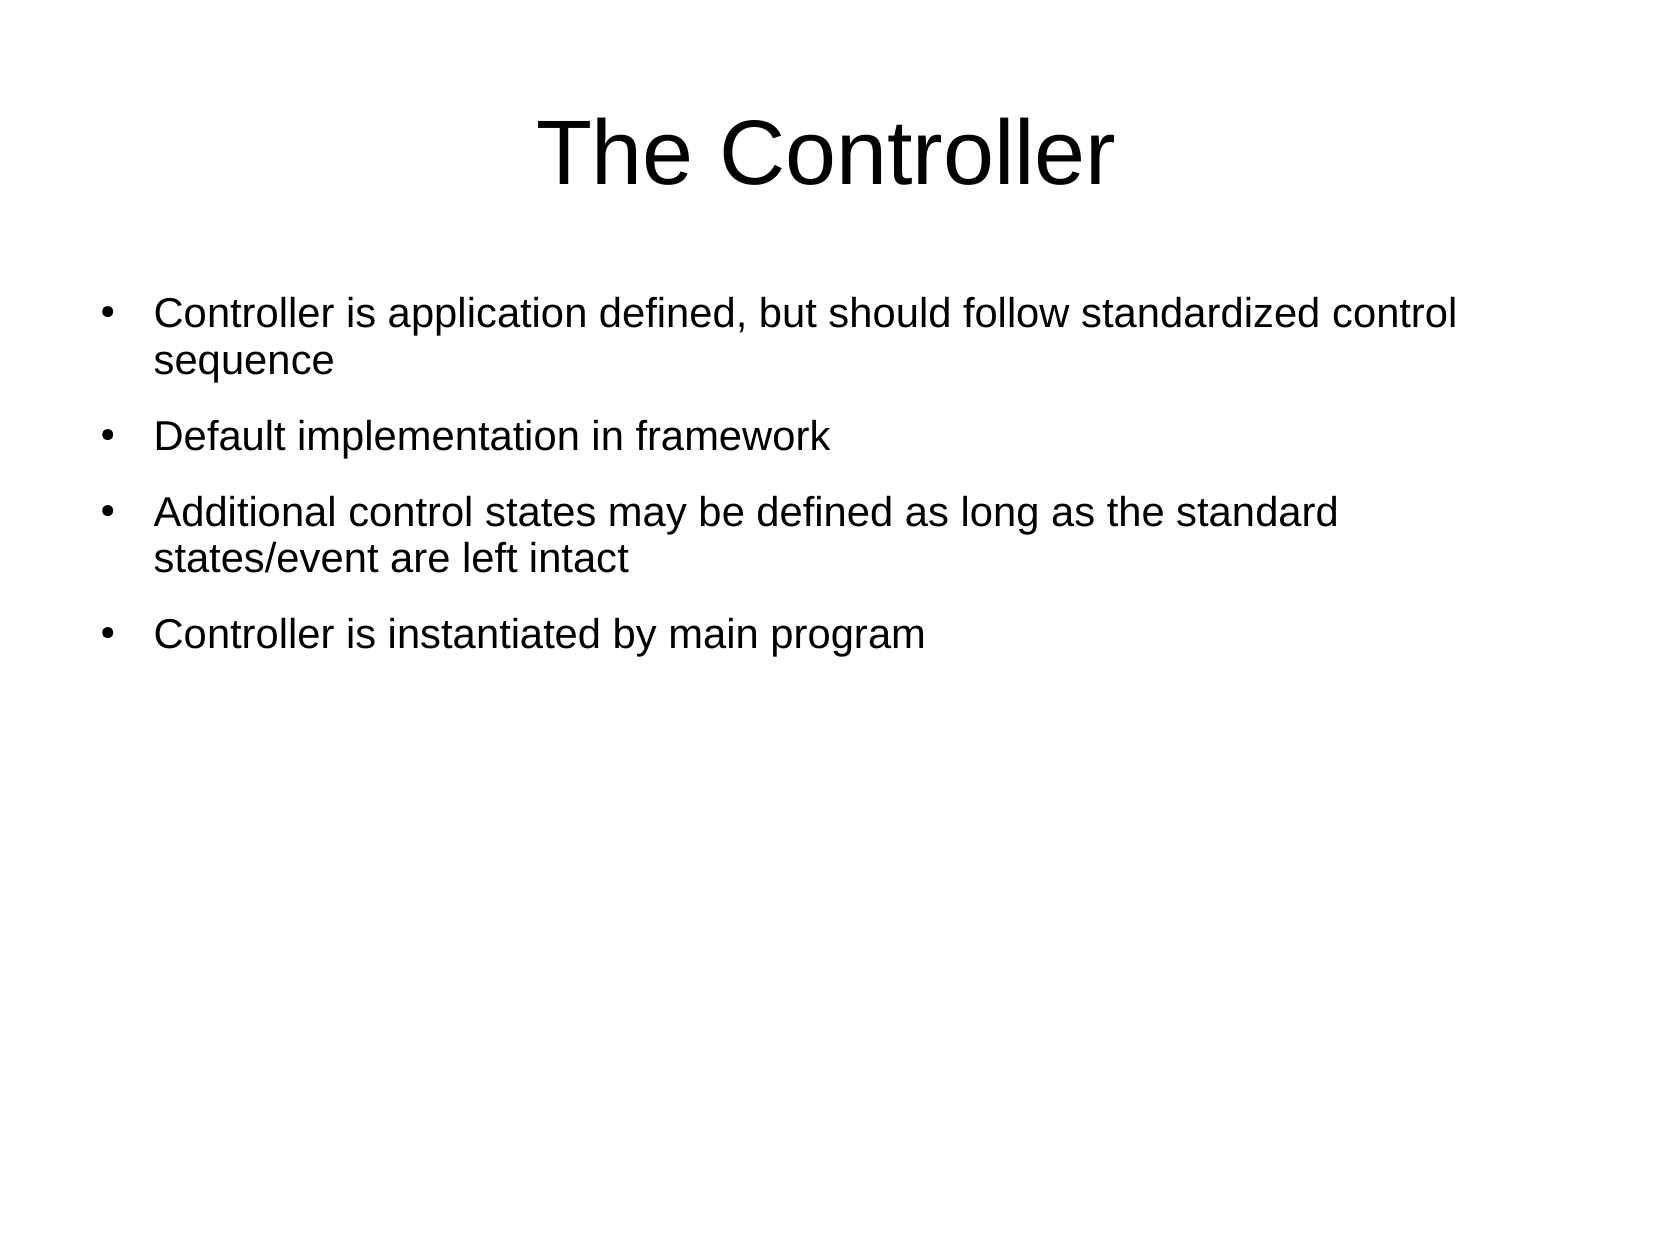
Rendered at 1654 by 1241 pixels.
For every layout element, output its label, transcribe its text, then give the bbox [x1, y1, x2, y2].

list Controller is application defined, but should follow standardized control sequence Default implementation in framework Additional control states may be defined as long as the standard states/event are left intact Controller is instantiated by main program [82, 290, 1571, 1010]
title The Controller [82, 49, 1571, 257]
